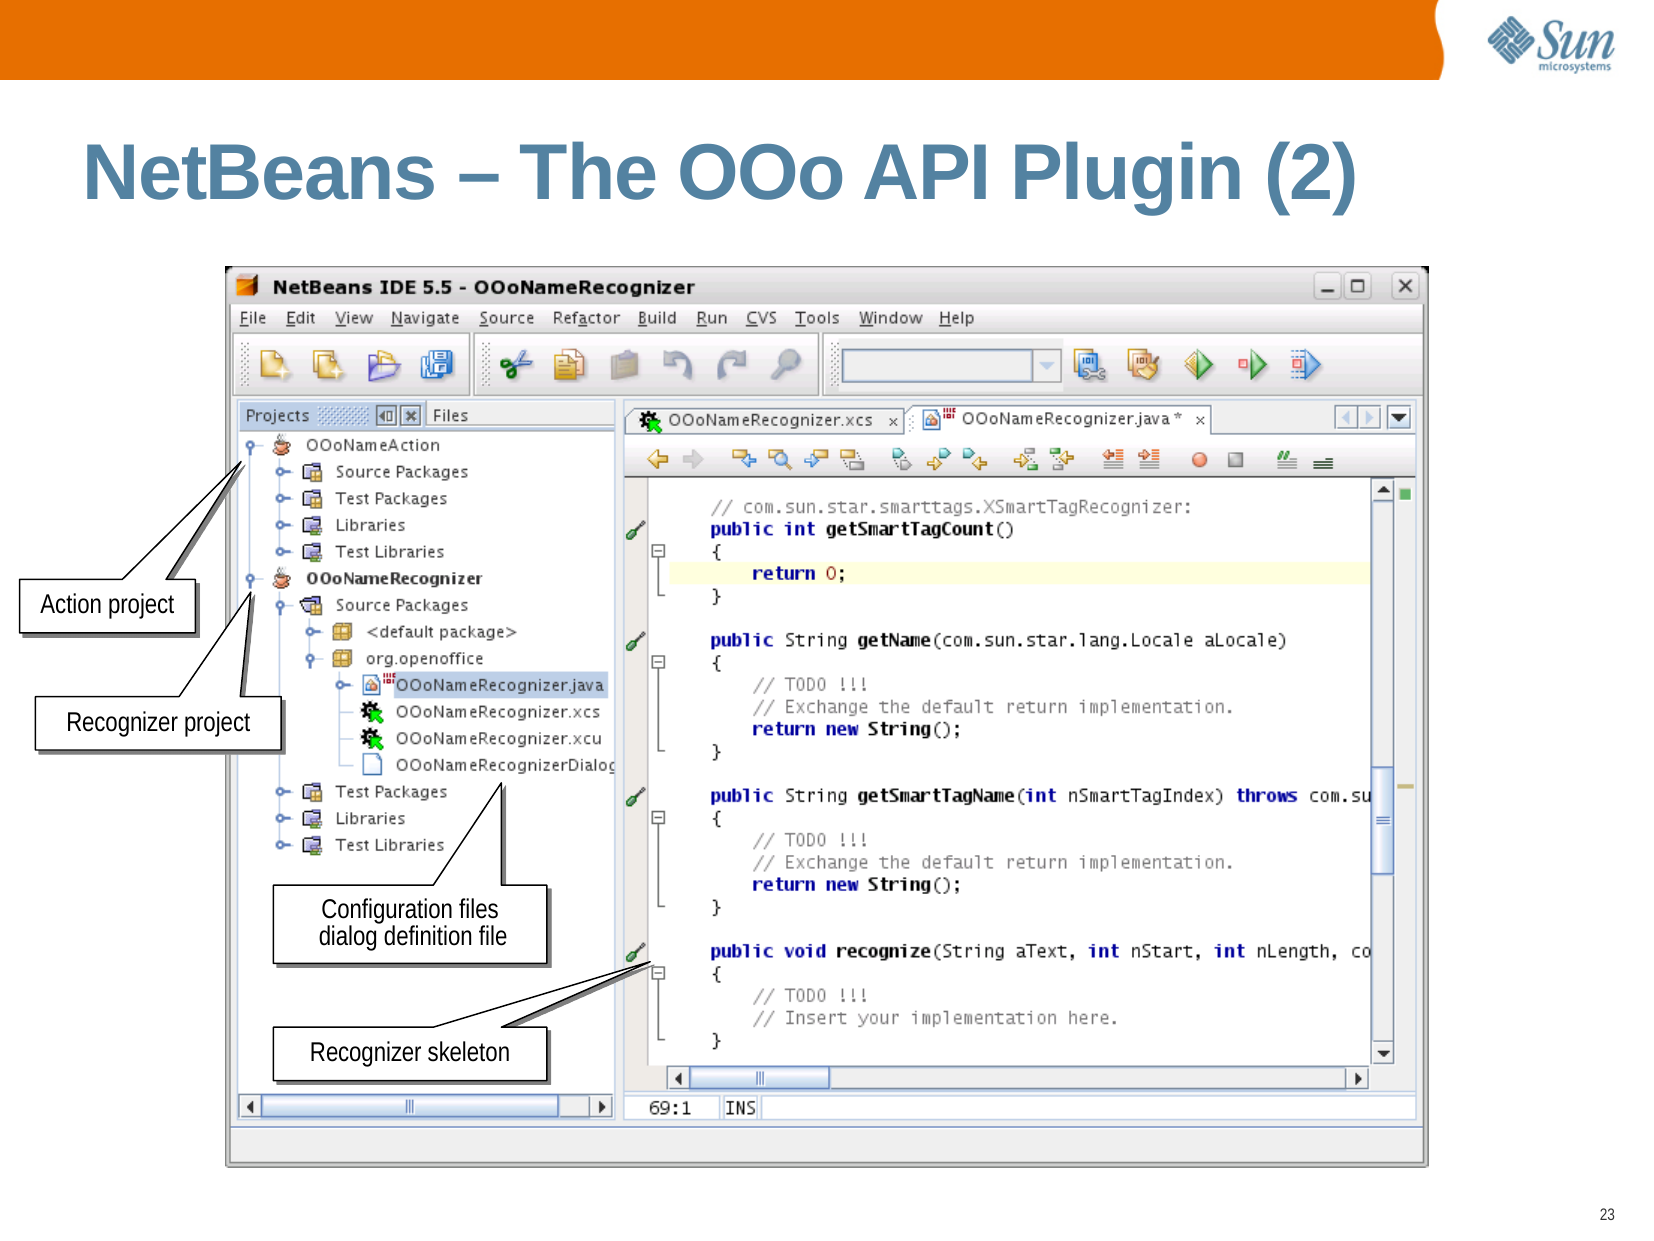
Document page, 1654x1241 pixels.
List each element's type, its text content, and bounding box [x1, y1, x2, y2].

text_box Recognizer skeleton [273, 961, 651, 1081]
picture [225, 266, 1429, 1168]
picture [0, 0, 1654, 80]
text_box Action project [19, 461, 242, 633]
text_box Configuration files dialog definition file [273, 782, 547, 964]
title NetBeans – The OOo API Plugin (2) [82, 135, 1585, 250]
text_box Recognizer project [35, 592, 282, 751]
